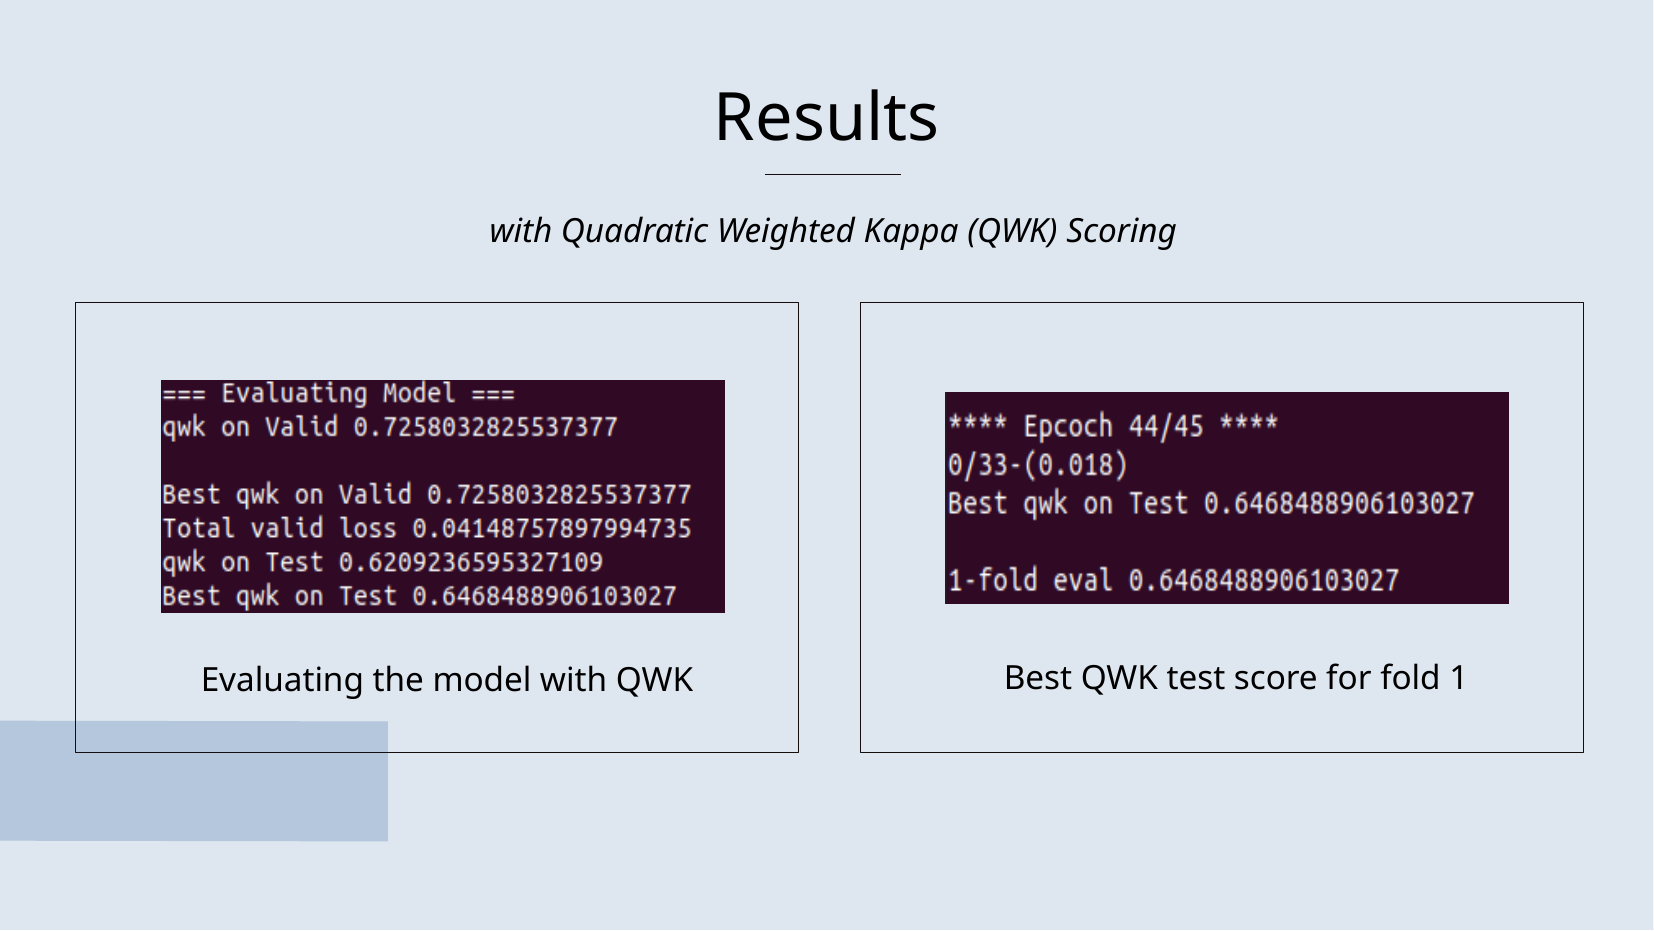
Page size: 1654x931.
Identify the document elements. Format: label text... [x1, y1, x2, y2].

list Evaluating the model with QWK [200, 656, 802, 829]
list with Quadratic Weighted Kappa (QWK) Scoring [308, 207, 1359, 298]
title Results [82, 72, 1571, 156]
picture [161, 380, 725, 614]
list Best QWK test score for fold 1 [1003, 654, 1512, 787]
picture [945, 392, 1509, 605]
text_box [0, 302, 799, 842]
text_box [860, 302, 1584, 753]
